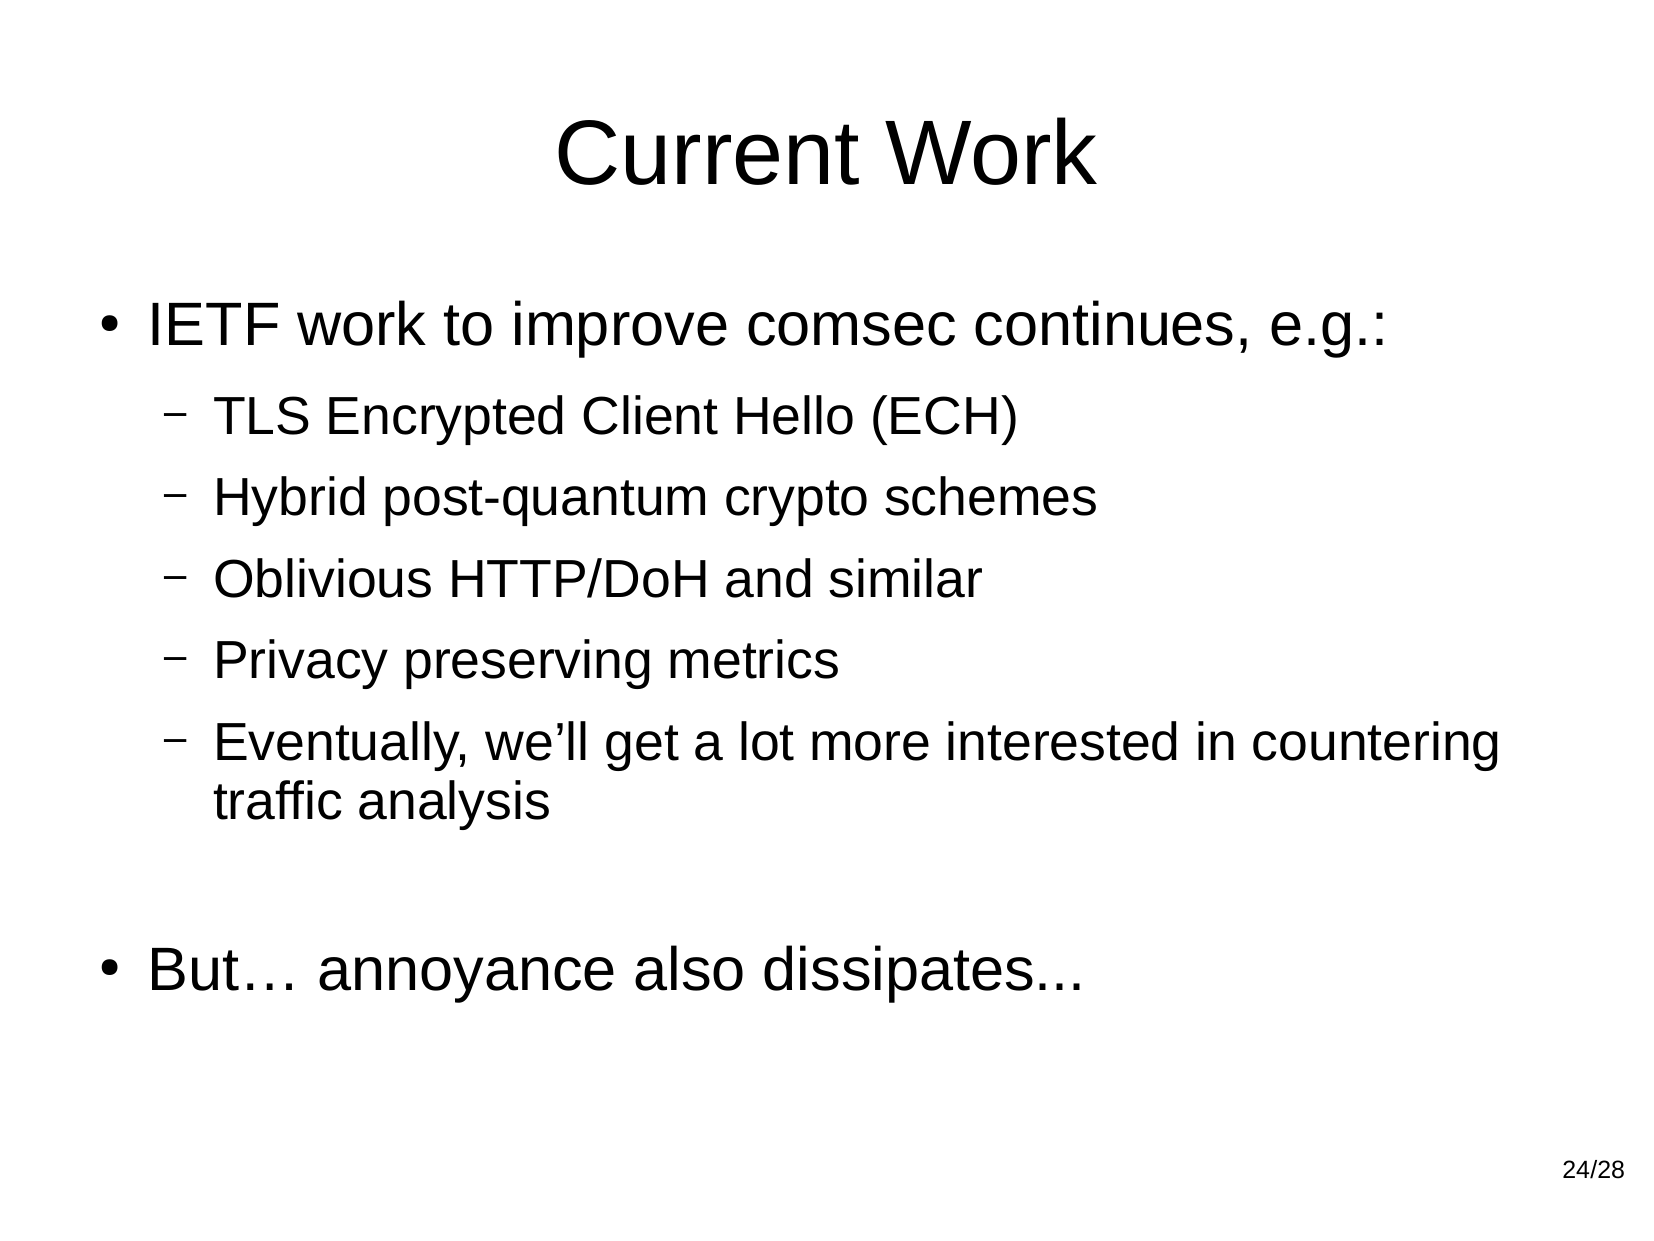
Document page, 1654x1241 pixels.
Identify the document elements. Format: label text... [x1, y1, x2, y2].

list IETF work to improve comsec continues, e.g.: TLS Encrypted Client Hello (ECH) Hybrid post-quantum crypto schemes Oblivious HTTP/DoH and similar Privacy preserving metrics Eventually, we’ll get a lot more interested in countering traffic analysis But… annoyance also dissipates... [82, 290, 1571, 1010]
title Current Work [82, 49, 1571, 257]
